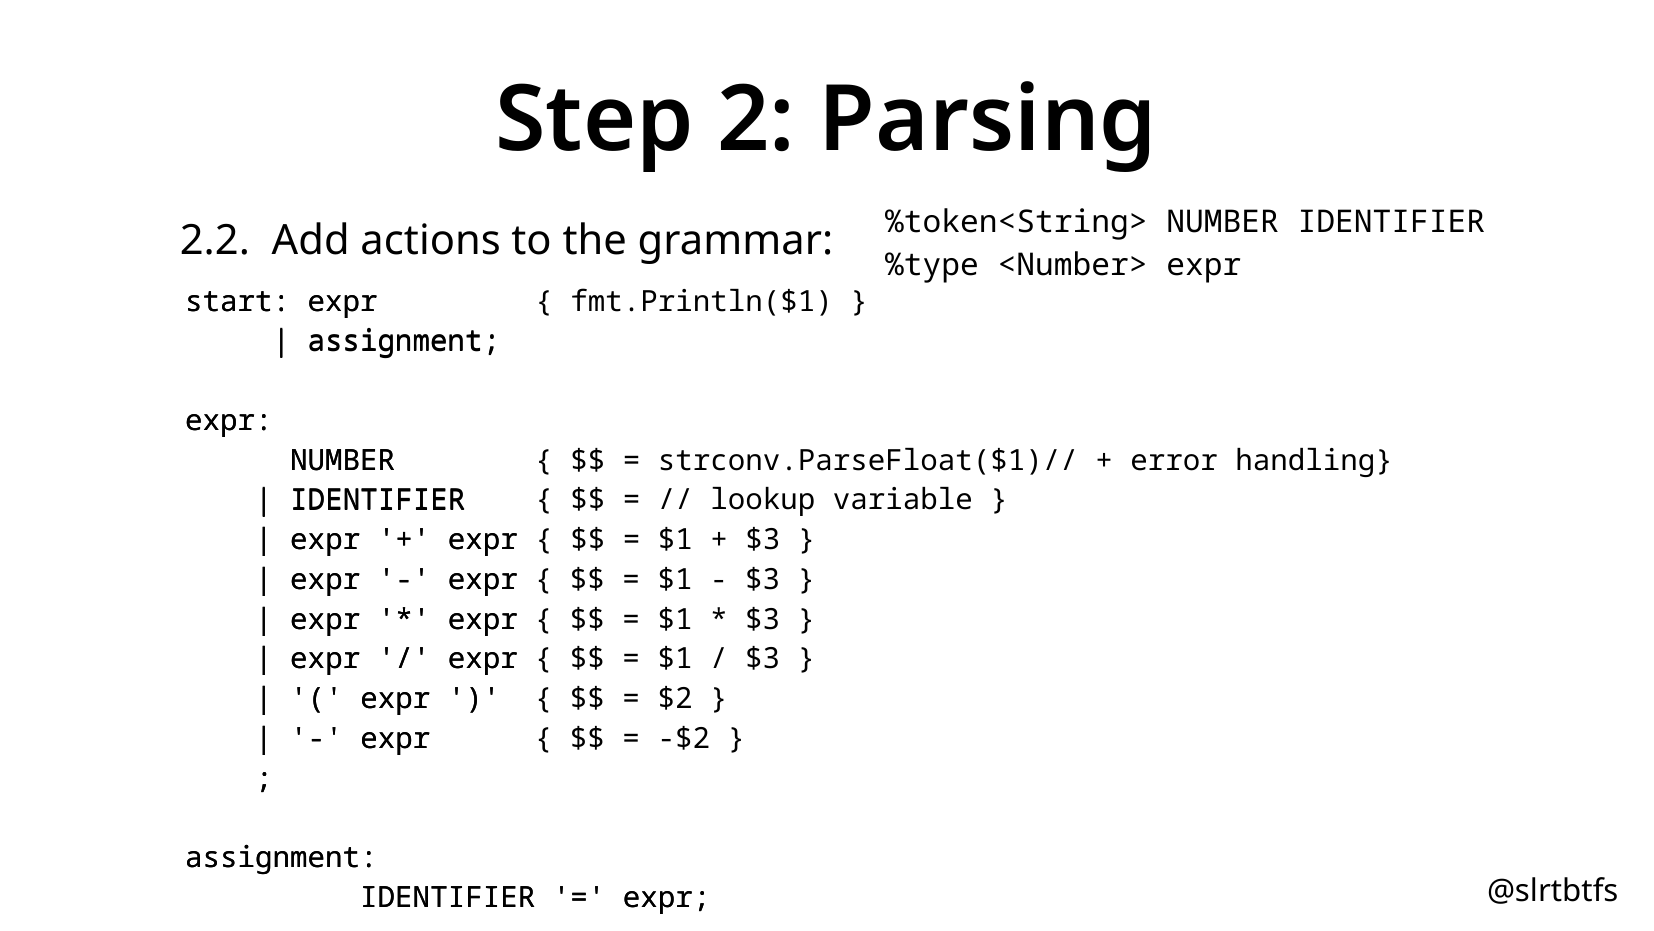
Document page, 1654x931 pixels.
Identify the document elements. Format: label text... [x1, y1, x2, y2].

text_box %token<String> NUMBER IDENTIFIER %type <Number> expr [870, 191, 1501, 286]
title Step 2: Parsing [82, 37, 1571, 193]
text_box 2.2. Add actions to the grammar: [165, 202, 786, 271]
text_box start: expr { fmt.Println($1) } | assignment; expr: NUMBER { $$ = strconv.ParseFloat($1)// + error handling} | IDENTIFIER { $$ = // lookup variable } | expr '+' expr { $$ = $1 + $3 } | expr '-' expr { $$ = $1 - $3 } | expr '*' expr { $$ = $1 * $3 } | expr '/' expr { $$ = $1 / $3 } | '(' expr ')' { $$ = $2 } | '-' expr { $$ = -$2 } ; assignment: IDENTIFIER '=' expr; [170, 272, 1408, 876]
